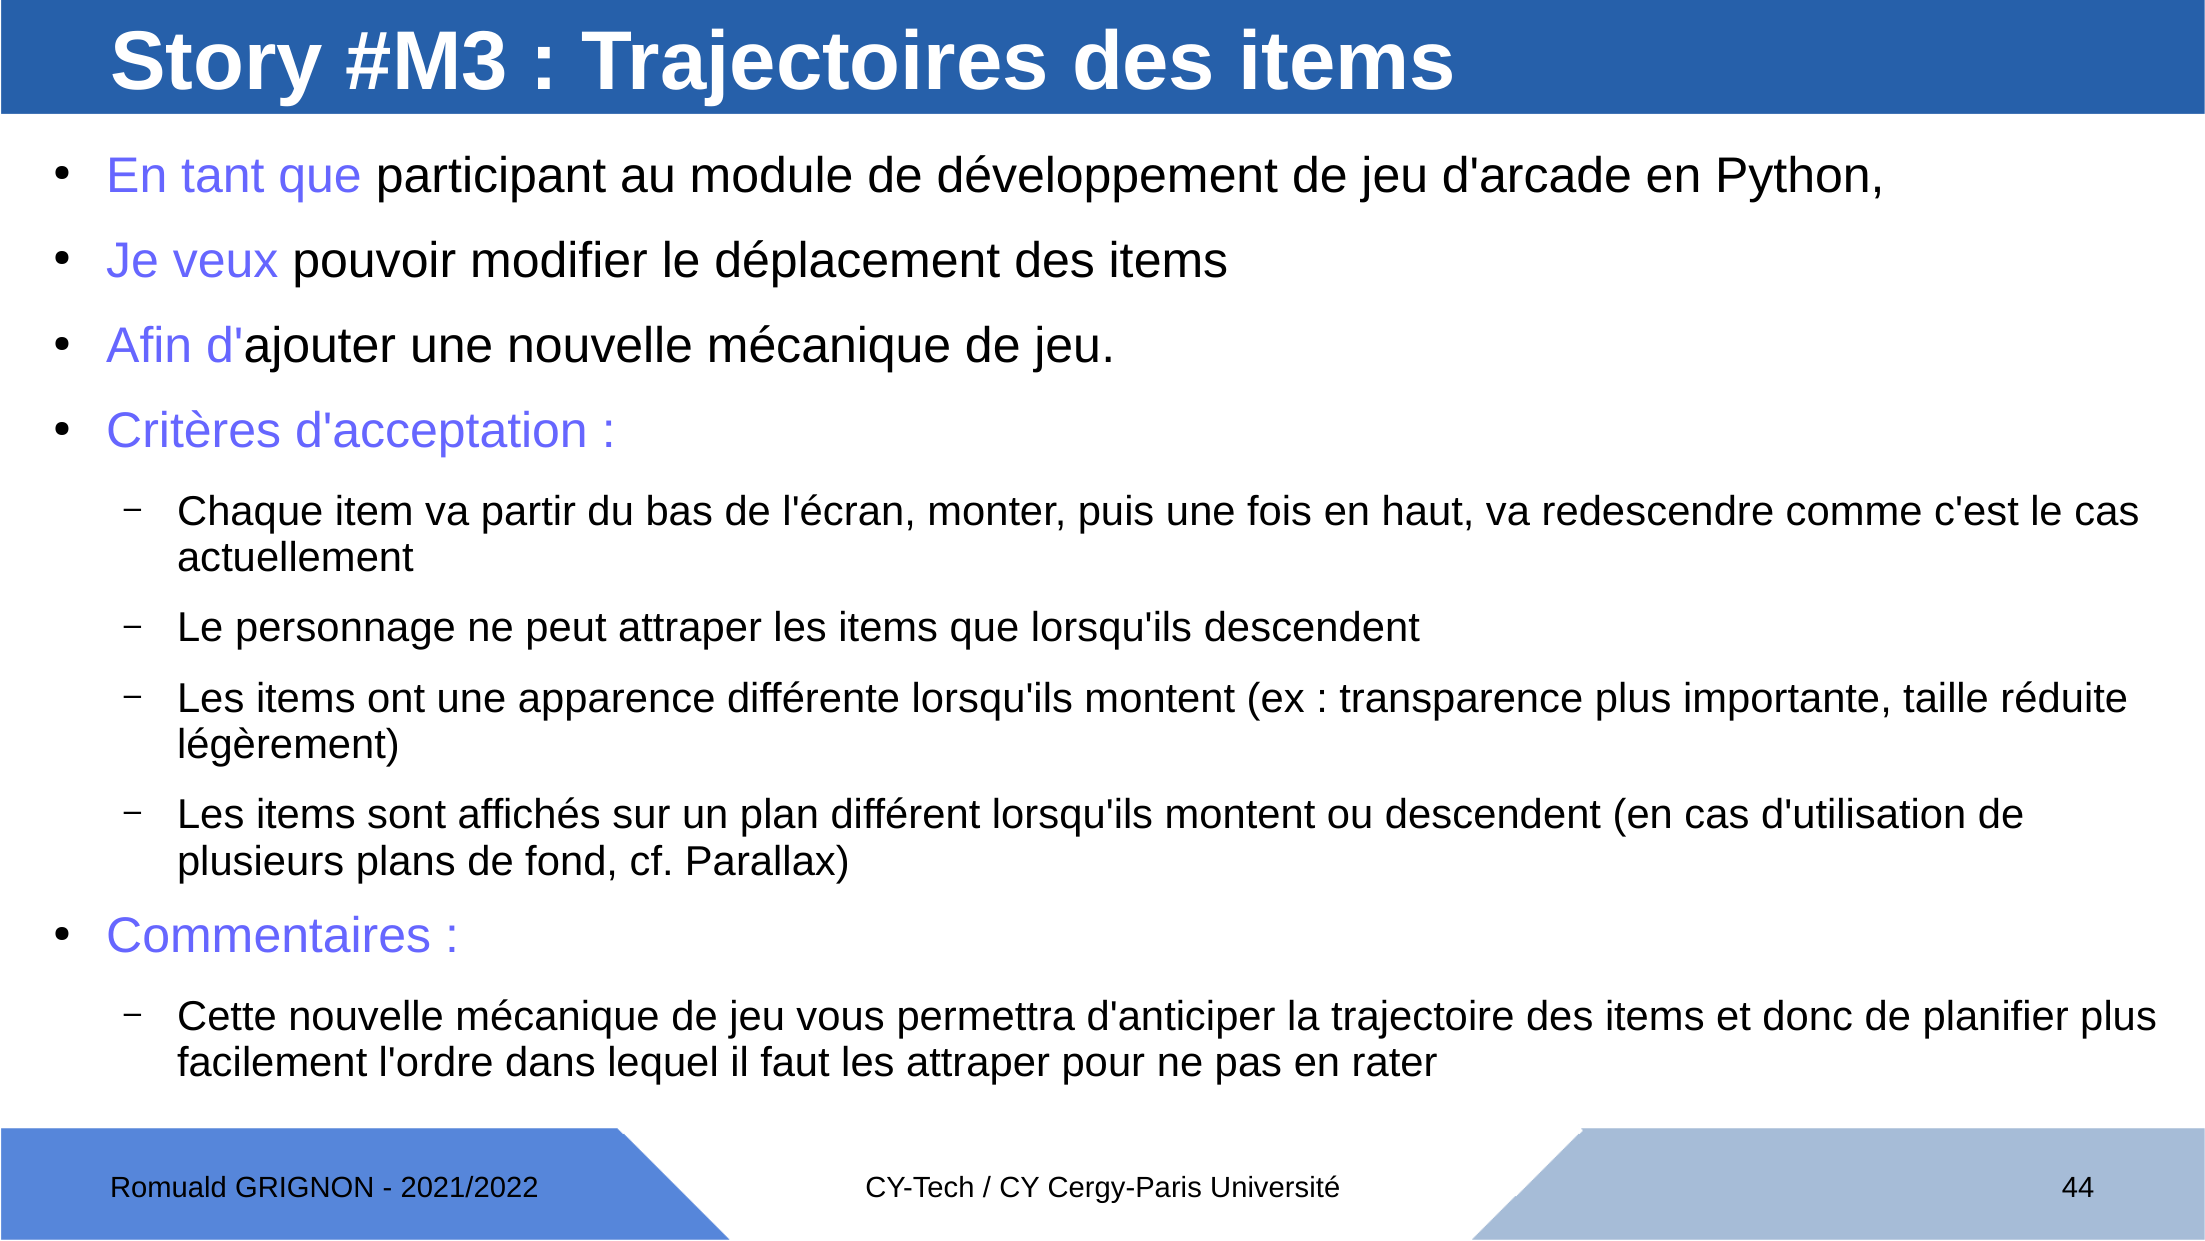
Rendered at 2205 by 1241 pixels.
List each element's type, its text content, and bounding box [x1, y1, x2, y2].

list En tant que participant au module de développement de jeu d'arcade en Python, Je veux pouvoir modifier le déplacement des items Afin d'ajouter une nouvelle mécanique de jeu. Critères d'acceptation : Chaque item va partir du bas de l'écran, monter, puis une fois en haut, va redescendre comme c'est le cas actuellement Le personnage ne peut attraper les items que lorsqu'ils descendent Les items ont une apparence différente lorsqu'ils montent (ex : transparence plus importante, taille réduite légèrement) Les items sont affichés sur un plan différent lorsqu'ils montent ou descendent (en cas d'utilisation de plusieurs plans de fond, cf. Parallax) Commentaires : Cette nouvelle mécanique de jeu vous permettra d'anticiper la trajectoire des items et donc de planifier plus facilement l'ordre dans lequel il faut les attraper pour ne pas en rater [35, 217, 2186, 1089]
title Story #M3 : Trajectoires des items [110, 49, 2095, 217]
picture [0, 0, 2205, 1241]
